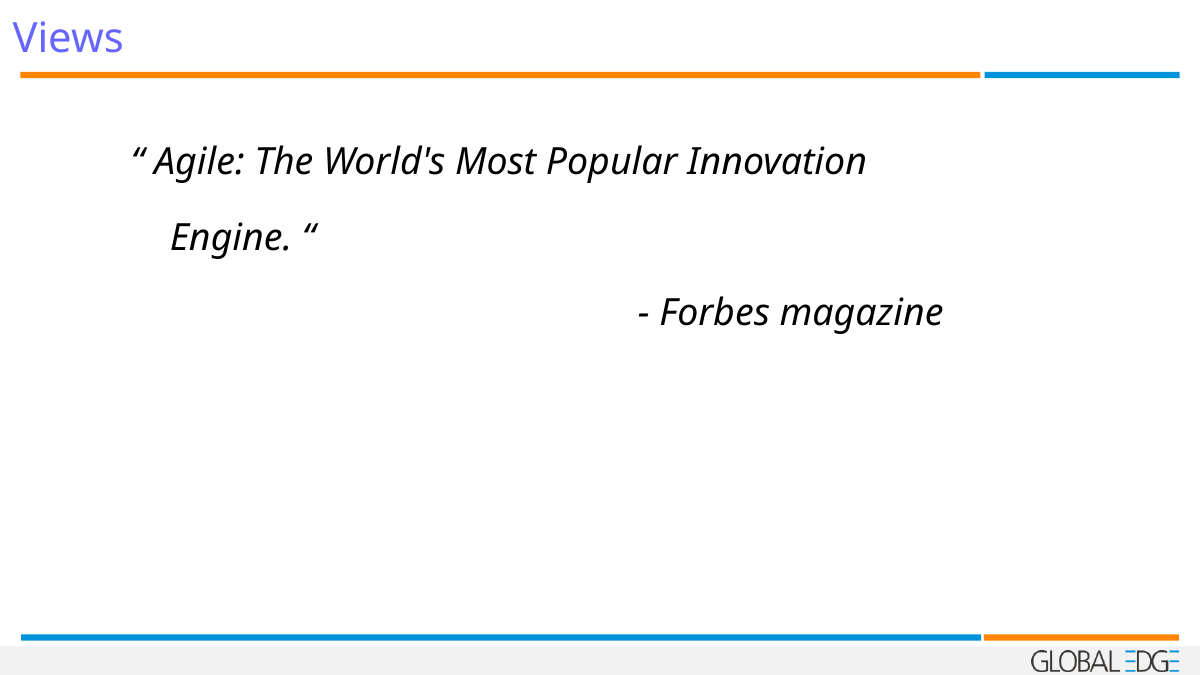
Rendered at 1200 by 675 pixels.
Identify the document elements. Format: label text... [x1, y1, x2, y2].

title Views [12, 9, 1088, 63]
subtitle “ Agile: The World's Most Popular Innovation Engine. “ - Forbes magazine [60, 135, 1140, 527]
picture [1031, 650, 1179, 672]
